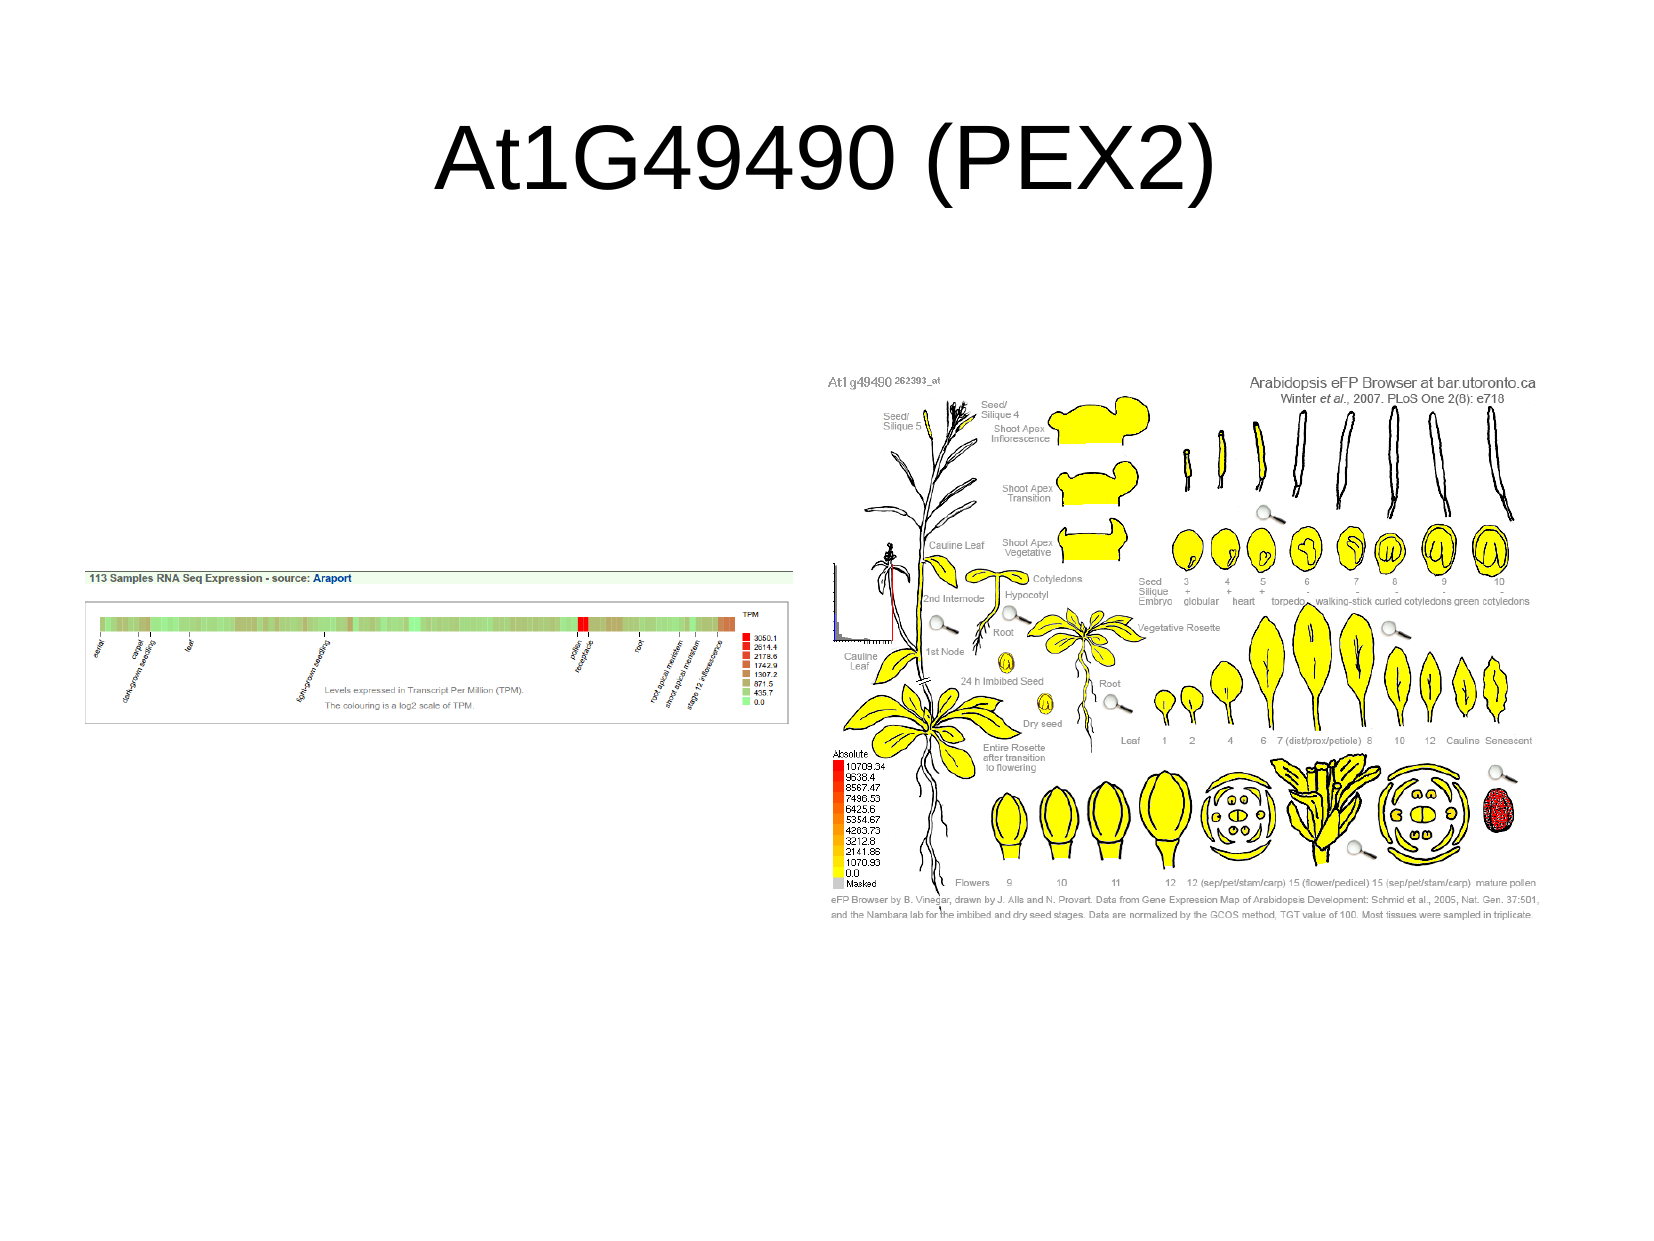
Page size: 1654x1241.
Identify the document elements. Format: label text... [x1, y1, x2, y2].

picture [828, 374, 1539, 925]
picture [82, 571, 793, 728]
title At1G49490 (PEX2) [82, 49, 1571, 257]
